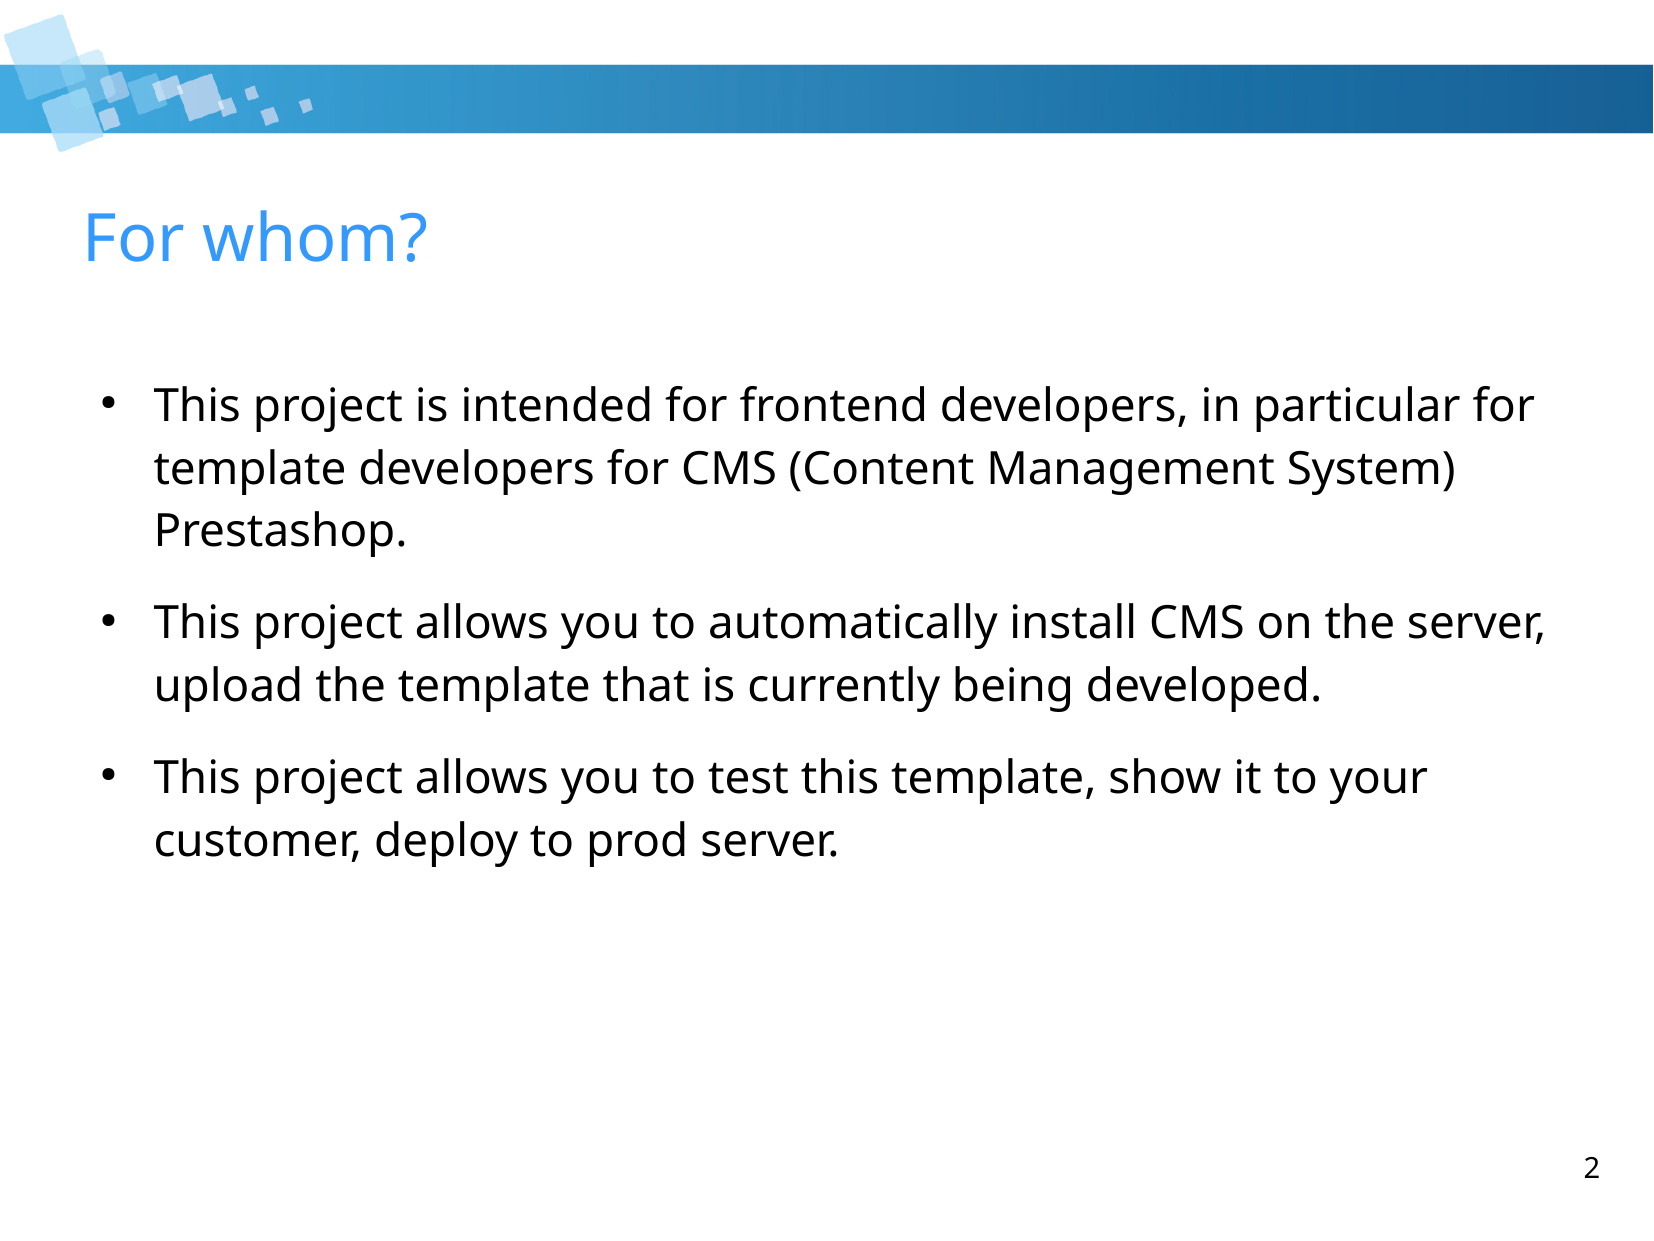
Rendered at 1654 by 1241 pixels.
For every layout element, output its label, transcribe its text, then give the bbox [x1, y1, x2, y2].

picture [0, 0, 1653, 1238]
title For whom? [82, 139, 1571, 332]
list This project is intended for frontend developers, in particular for template developers for CMS (Content Management System) Prestashop. This project allows you to automatically install СMS on the server, upload the template that is currently being developed. This project allows you to test this template, show it to your customer, deploy to prod server. [82, 372, 1571, 968]
